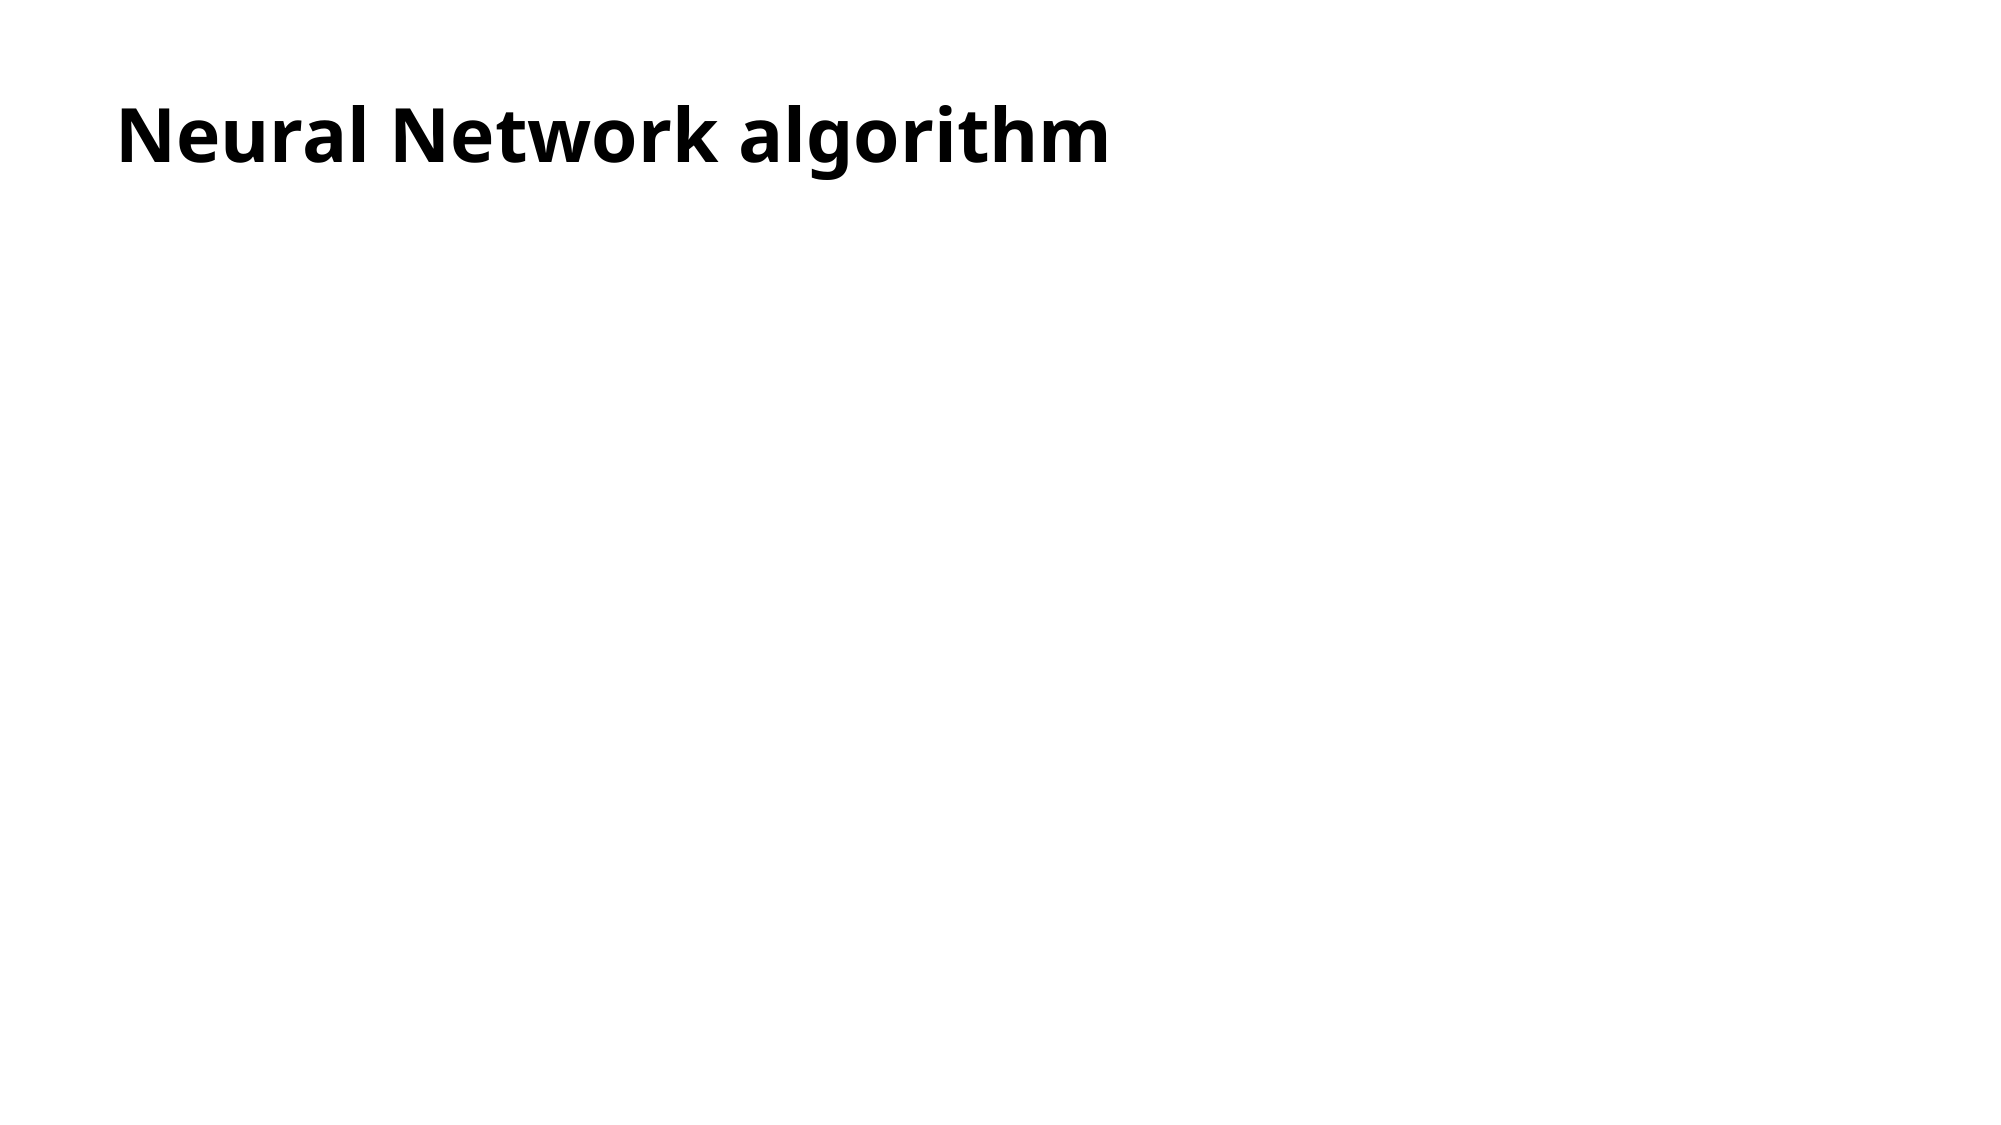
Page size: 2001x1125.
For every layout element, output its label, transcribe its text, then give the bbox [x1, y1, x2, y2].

title Neural Network algorithm [100, 90, 1849, 276]
